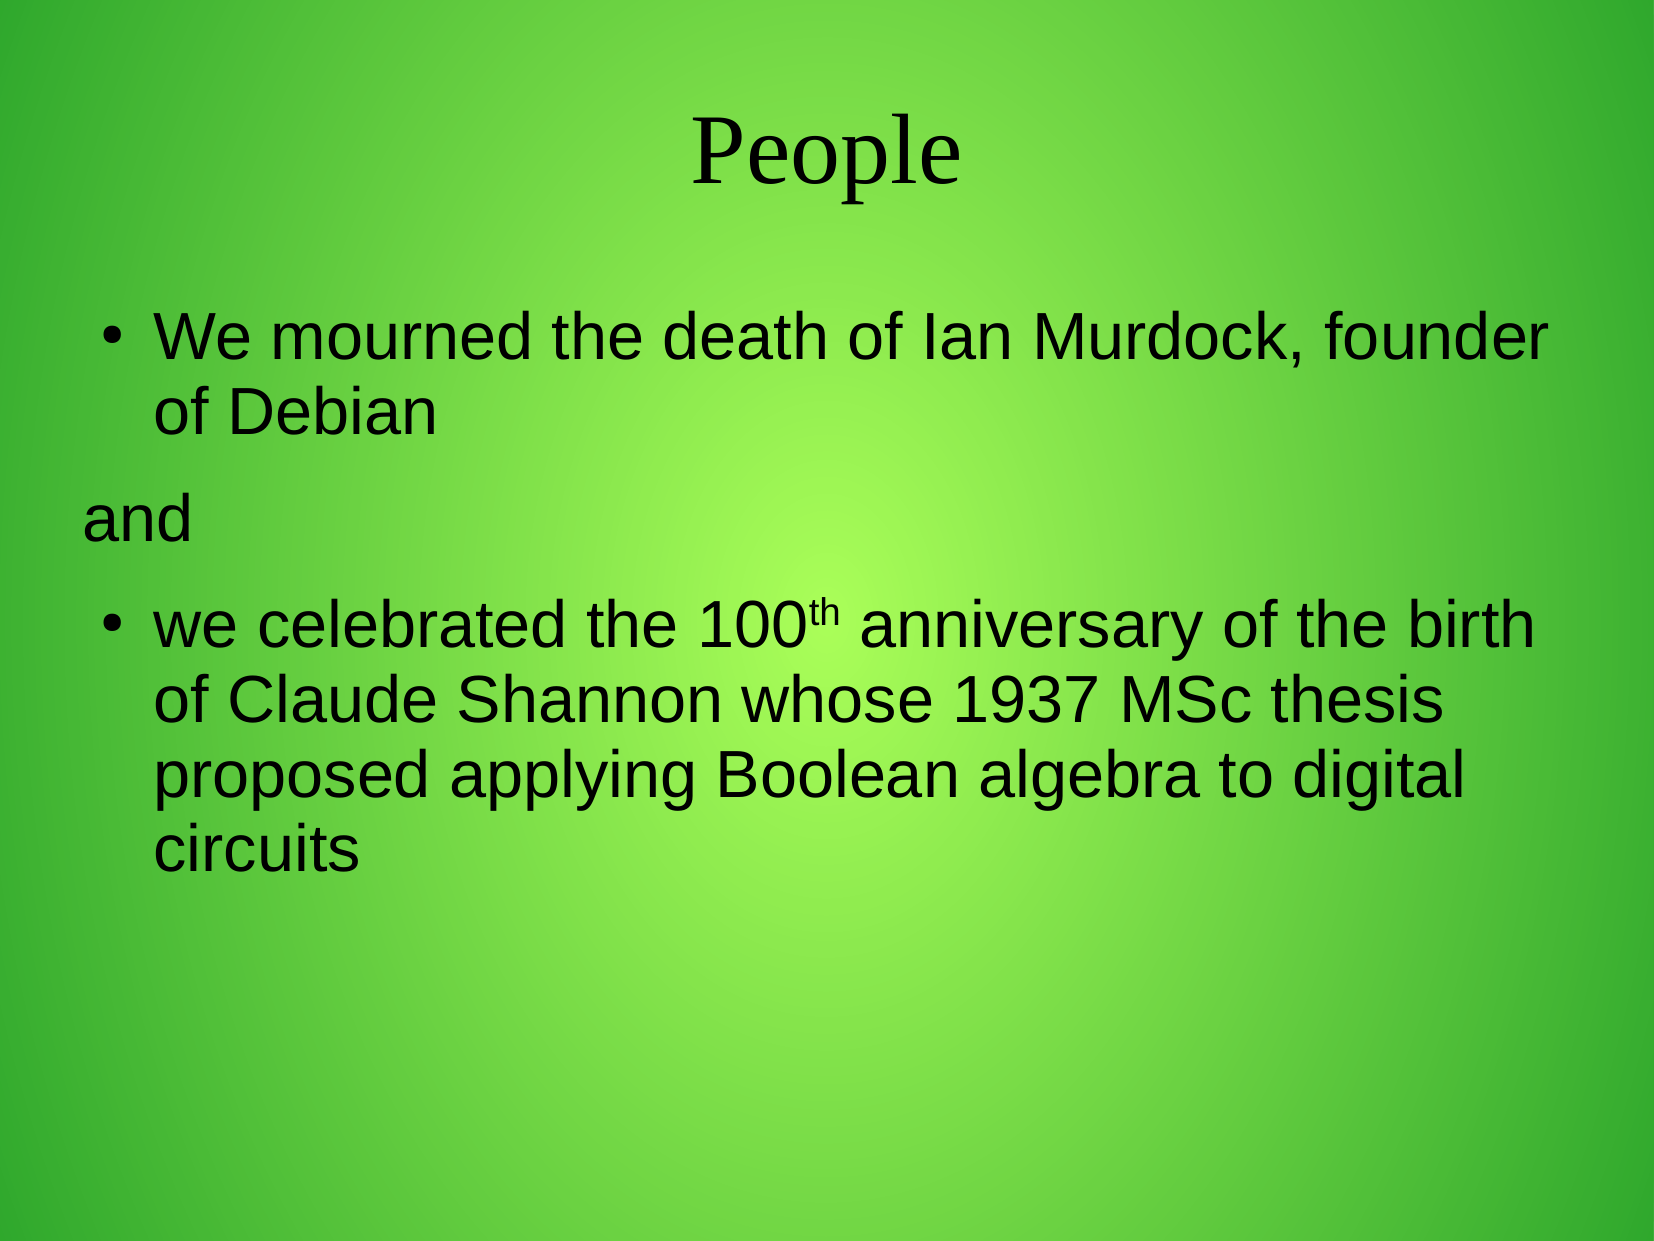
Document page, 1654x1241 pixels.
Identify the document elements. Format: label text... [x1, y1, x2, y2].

list We mourned the death of Ian Murdock, founder of Debian and we celebrated the 100th anniversary of the birth of Claude Shannon whose 1937 MSc thesis proposed applying Boolean algebra to digital circuits [82, 299, 1571, 1111]
title People [82, 47, 1571, 252]
